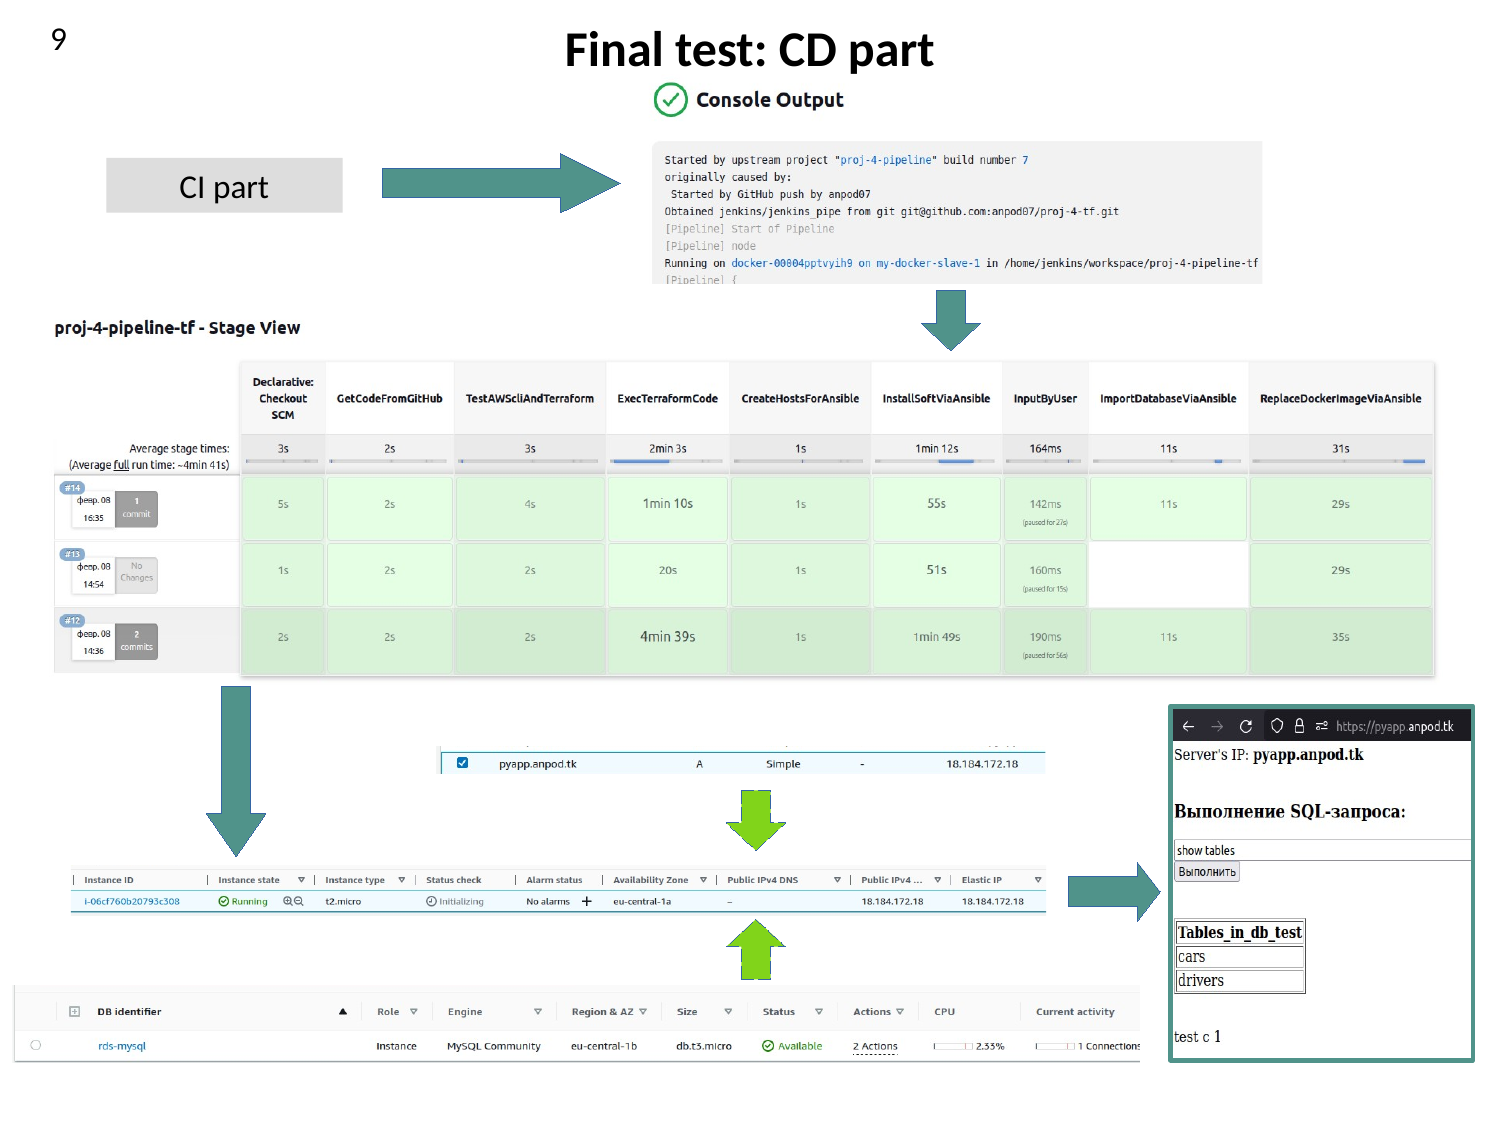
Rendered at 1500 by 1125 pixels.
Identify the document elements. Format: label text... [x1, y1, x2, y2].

text_box [1068, 862, 1161, 922]
text_box 9 [35, 9, 118, 65]
text_box [726, 919, 786, 980]
picture [70, 865, 1047, 916]
text_box [206, 686, 266, 857]
picture [436, 746, 1046, 774]
picture [42, 301, 1447, 686]
text_box [726, 790, 786, 851]
picture [1172, 708, 1471, 1058]
title Final test: CD part [75, 23, 1425, 71]
text_box [921, 290, 981, 351]
text_box CI part [106, 157, 343, 213]
picture [643, 74, 1263, 284]
picture [12, 985, 1140, 1063]
text_box [382, 153, 621, 213]
